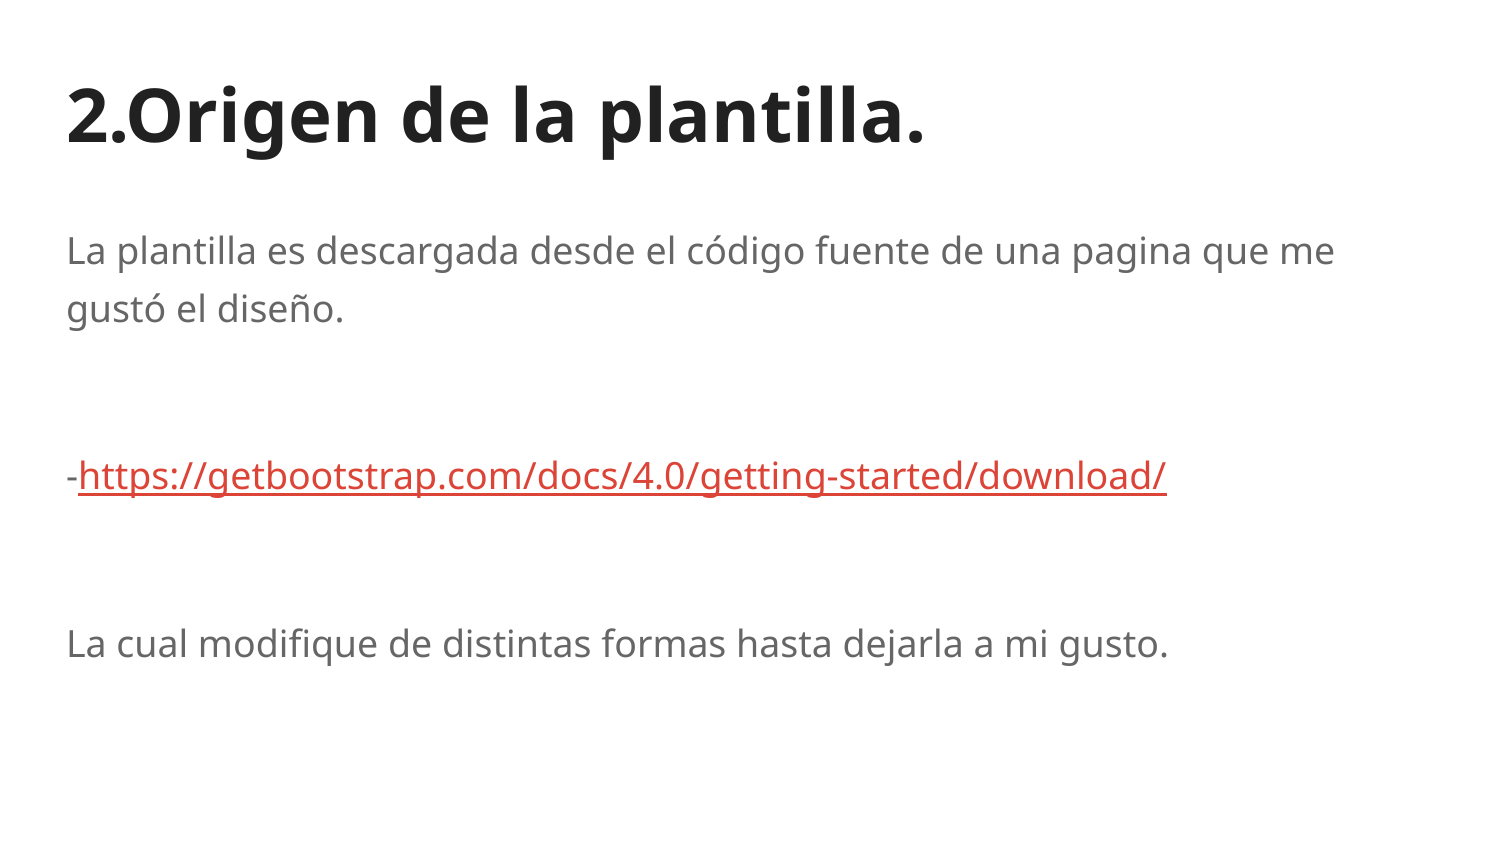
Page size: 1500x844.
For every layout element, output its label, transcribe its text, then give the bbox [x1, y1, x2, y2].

title 2.Origen de la plantilla. [51, 48, 1449, 180]
list La plantilla es descargada desde el código fuente de una pagina que me gustó el diseño. -https://getbootstrap.com/docs/4.0/getting-started/download/ La cual modifique de distintas formas hasta dejarla a mi gusto. [51, 201, 1449, 750]
